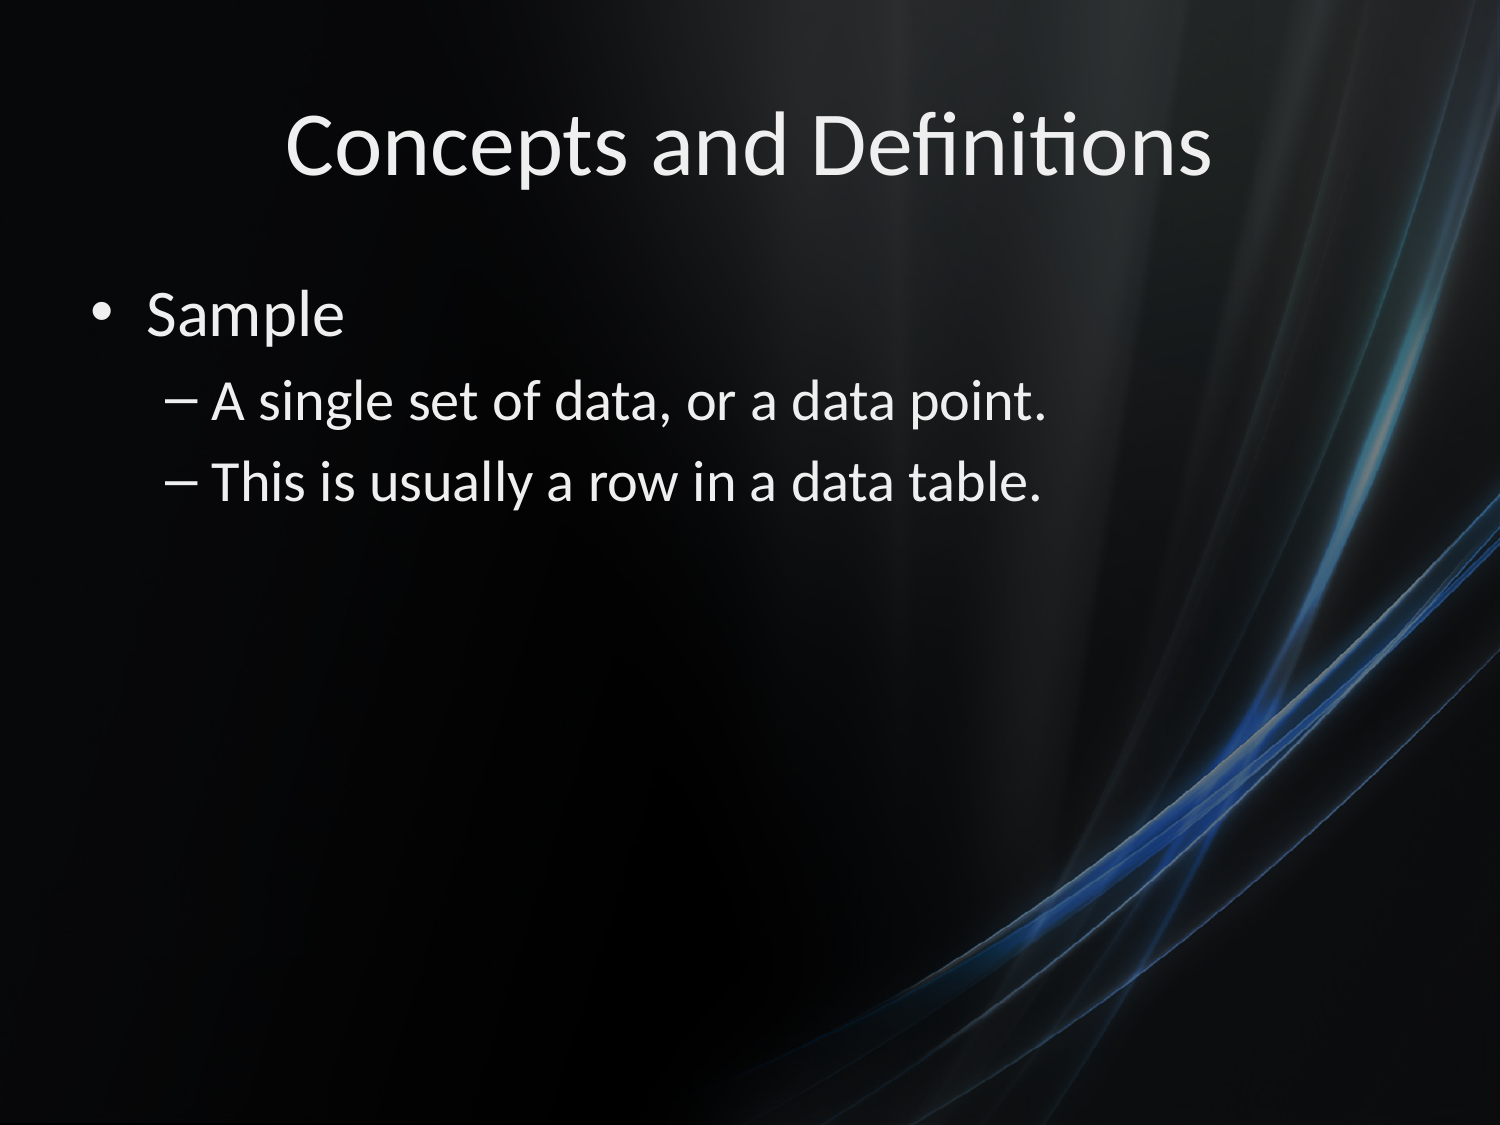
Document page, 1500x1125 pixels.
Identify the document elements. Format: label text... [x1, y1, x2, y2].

list Sample A single set of data, or a data point. This is usually a row in a data table. [75, 262, 1425, 1005]
title Concepts and Definitions [75, 45, 1425, 233]
picture [0, 0, 1500, 1125]
